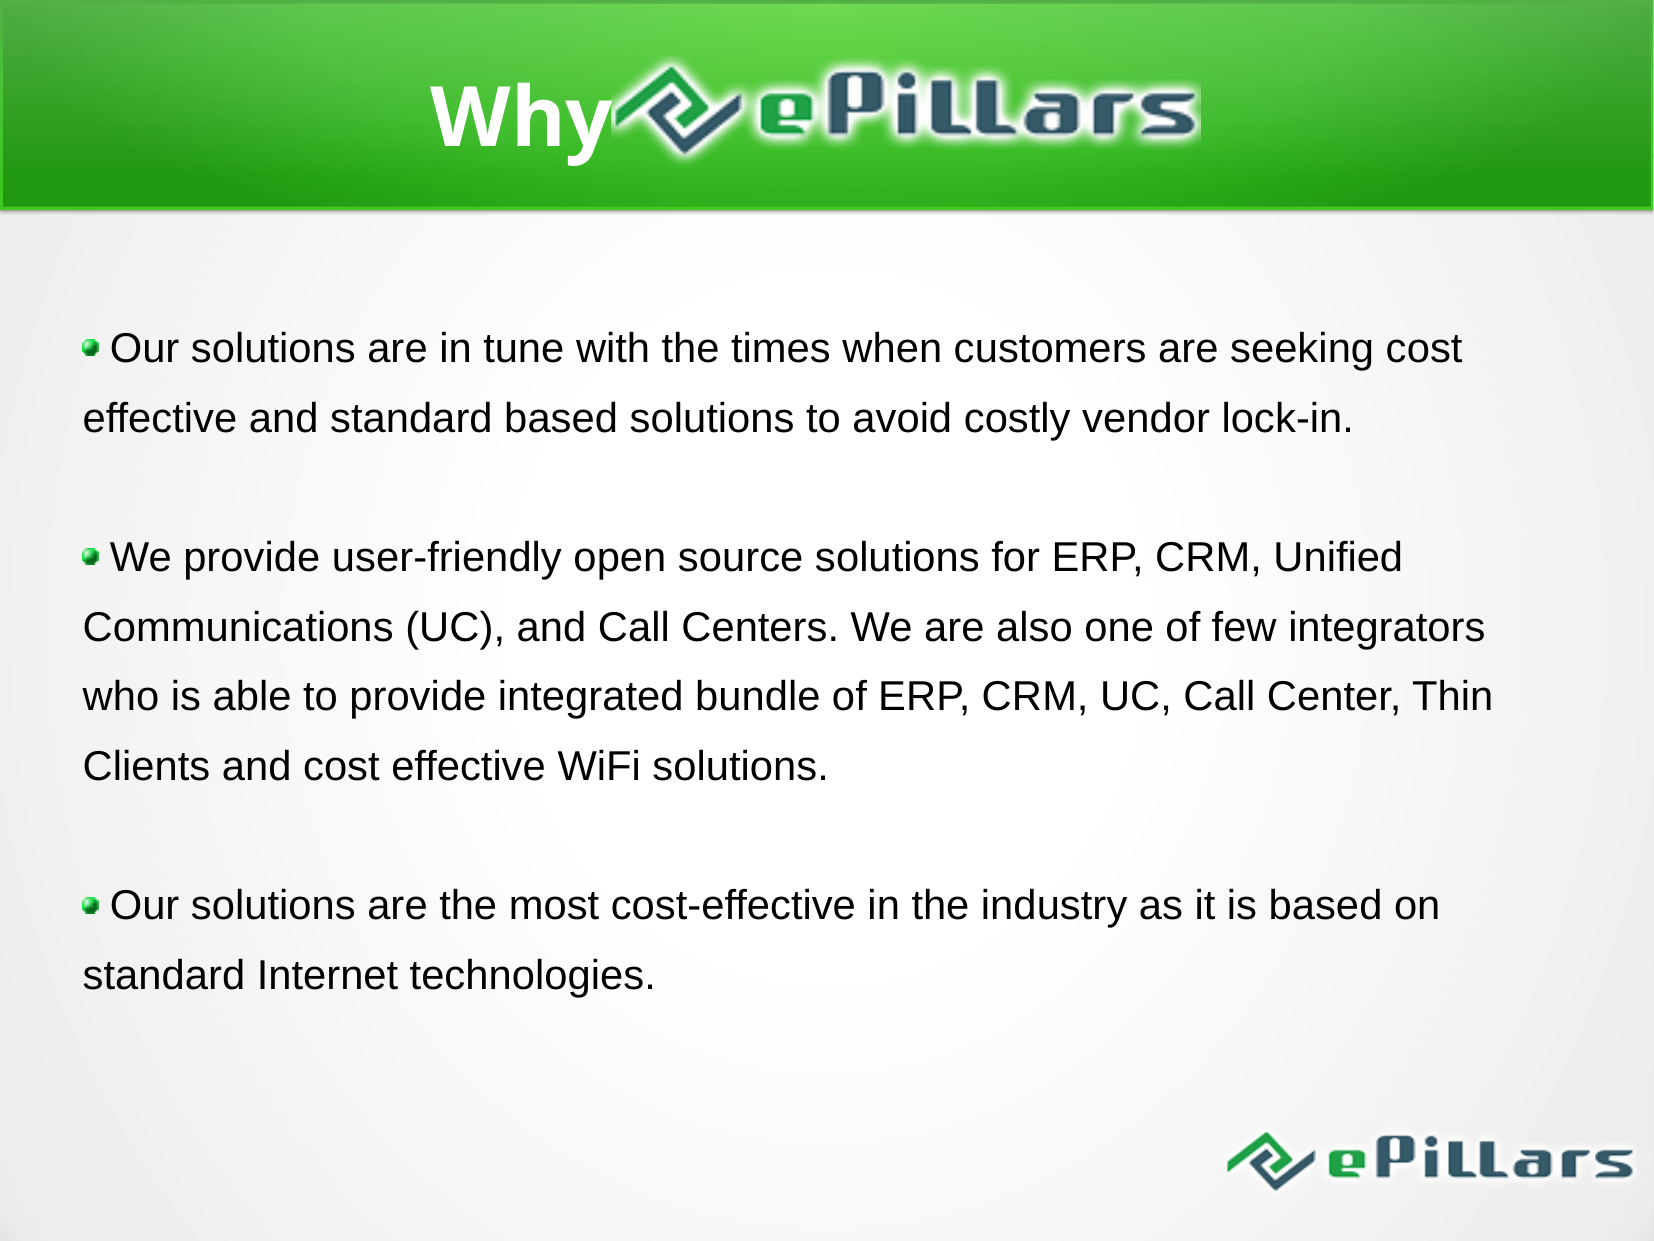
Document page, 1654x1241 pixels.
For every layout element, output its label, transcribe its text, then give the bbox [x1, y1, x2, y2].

picture [1224, 1124, 1637, 1201]
picture [611, 55, 1201, 168]
title Why [82, 49, 1571, 179]
subtitle Our solutions are in tune with the times when customers are seeking cost effective and standard based solutions to avoid costly vendor lock-in. We provide user-friendly open source solutions for ERP, CRM, Unified Communications (UC), and Call Centers. We are also one of few integrators who is able to provide integrated bundle of ERP, CRM, UC, Call Center, Thin Clients and cost effective WiFi solutions. Our solutions are the most cost-effective in the industry as it is based on standard Internet technologies. [82, 290, 1538, 1010]
